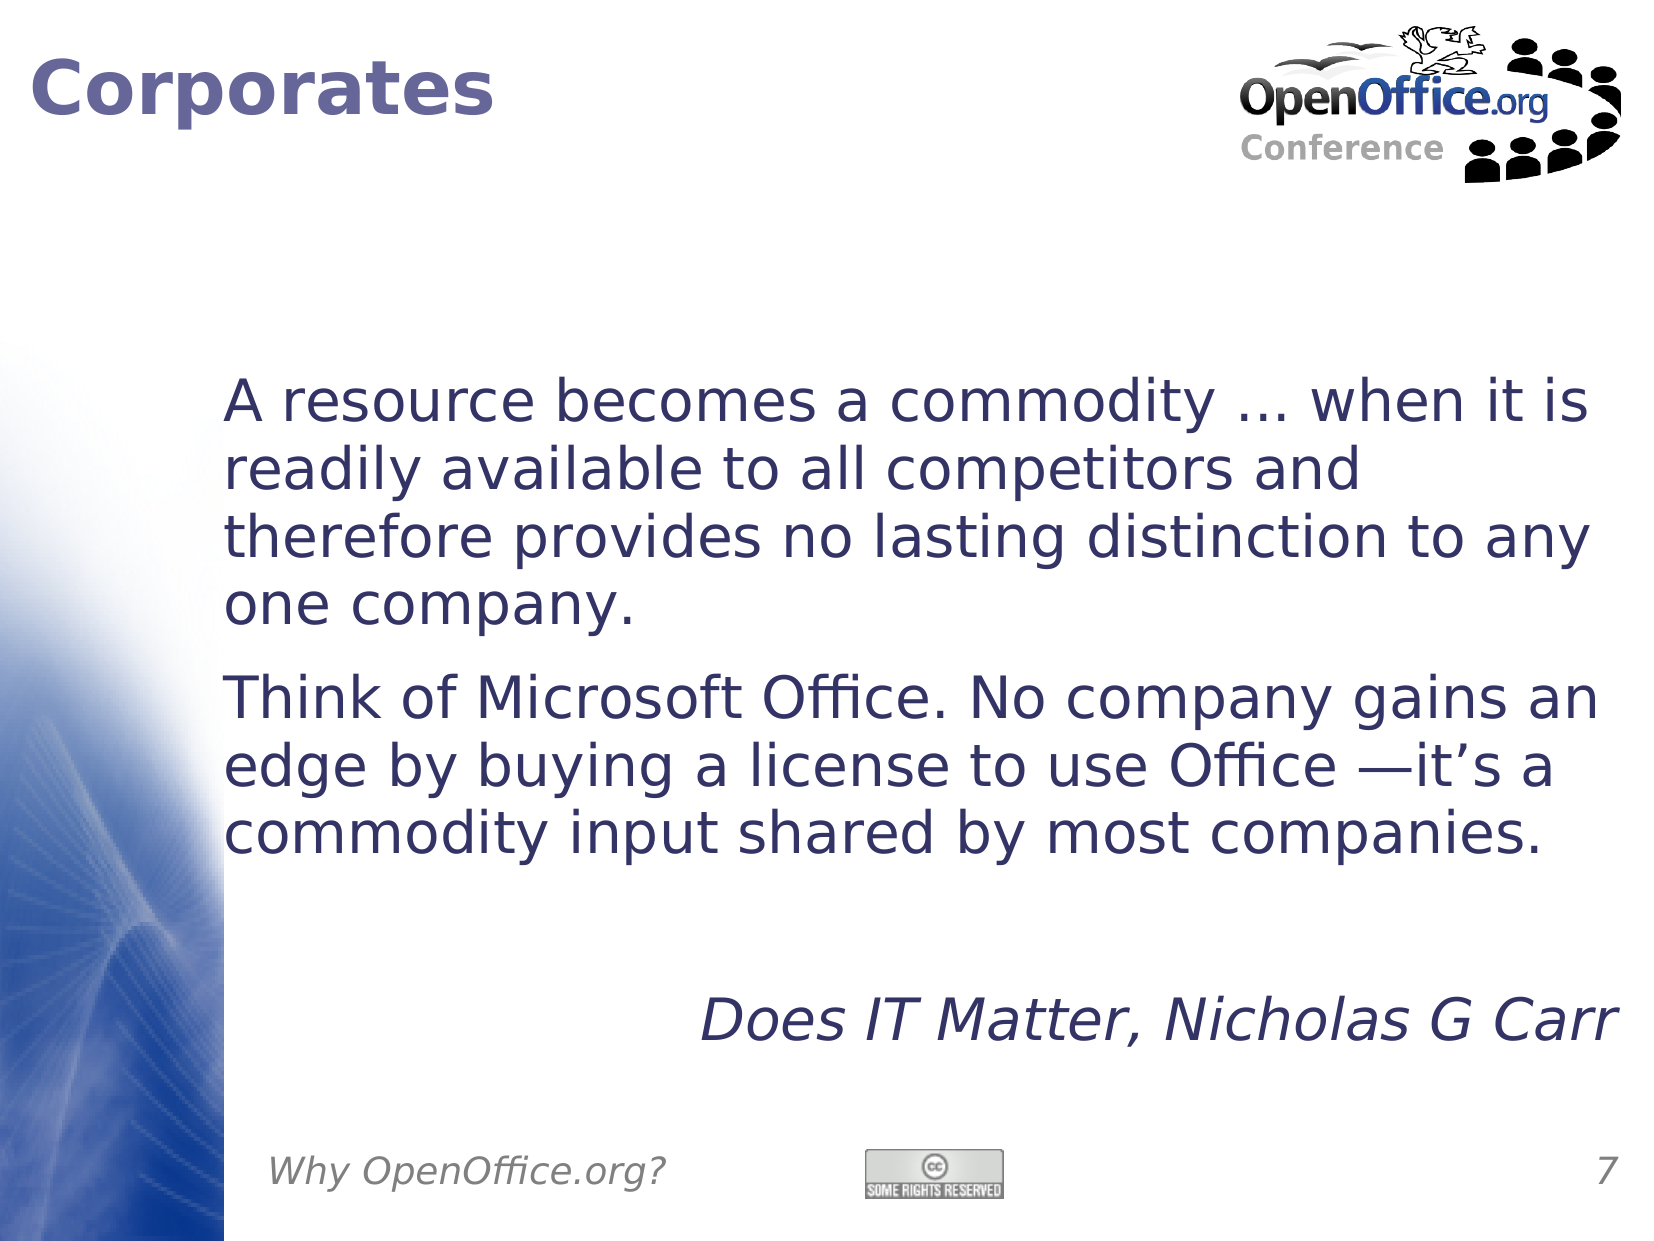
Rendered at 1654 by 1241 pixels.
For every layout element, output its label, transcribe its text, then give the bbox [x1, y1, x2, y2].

picture [1240, 26, 1621, 183]
title Corporates [29, 29, 1216, 149]
picture [0, 0, 224, 1241]
list A resource becomes a commodity ... when it is readily available to all competitors and therefore provides no lasting distinction to any one company. Think of Microsoft Office. No company gains an edge by buying a license to use Office —it’s a commodity input shared by most companies. Does IT Matter, Nicholas G Carr [223, 236, 1619, 1093]
